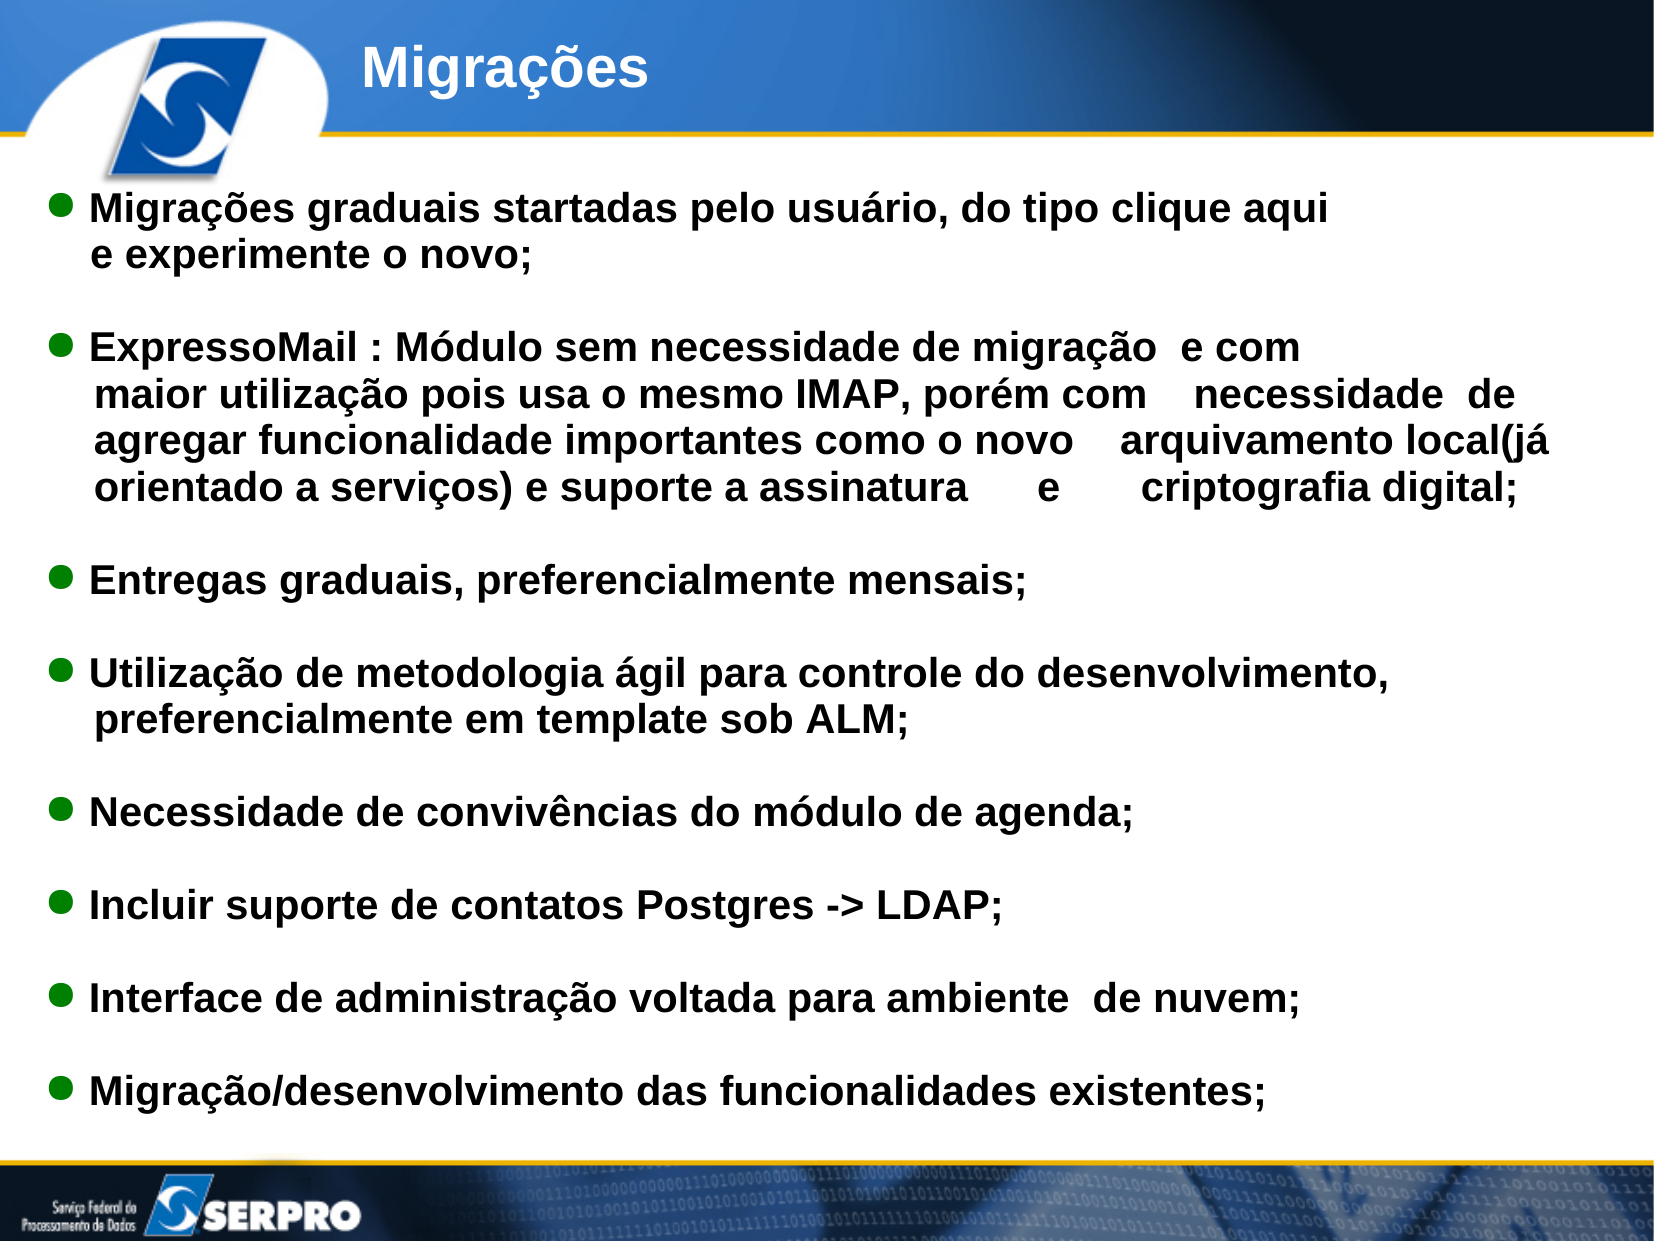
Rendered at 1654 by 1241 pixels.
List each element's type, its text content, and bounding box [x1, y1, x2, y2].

title Migrações [361, 32, 1603, 102]
picture [0, 0, 1654, 1241]
text_box Migrações graduais startadas pelo usuário, do tipo clique aqui e experimente o novo; ExpressoMail : Módulo sem necessidade de migração e com maior utilização pois usa o mesmo IMAP, porém com necessidade de agregar funcionalidade importantes como o novo arquivamento local(já orientado a serviços) e suporte a assinatura e criptografia digital; Entregas graduais, preferencialmente mensais; Utilização de metodologia ágil para controle do desenvolvimento, preferencialmente em template sob ALM; Necessidade de convivências do módulo de agenda; Incluir suporte de contatos Postgres -> LDAP; Interface de administração voltada para ambiente de nuvem; Migração/desenvolvimento das funcionalidades existentes; [29, 177, 1625, 1122]
